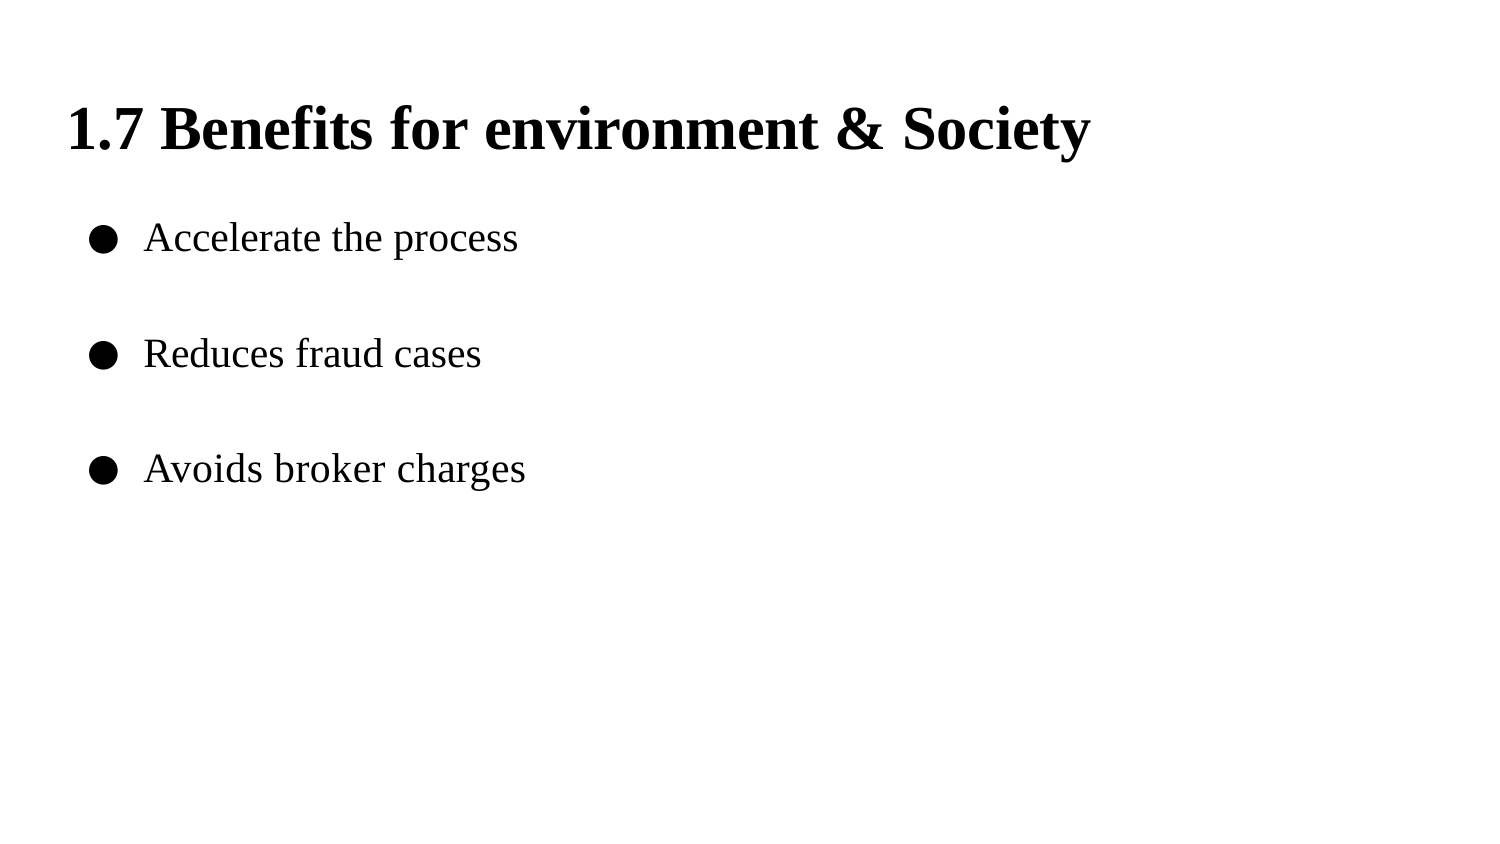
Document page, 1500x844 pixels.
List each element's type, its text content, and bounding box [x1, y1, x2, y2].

title 1.7 Benefits for environment & Society [64, 84, 1102, 164]
text_box Accelerate the process Reduces fraud cases Avoids broker charges [82, 201, 1467, 492]
